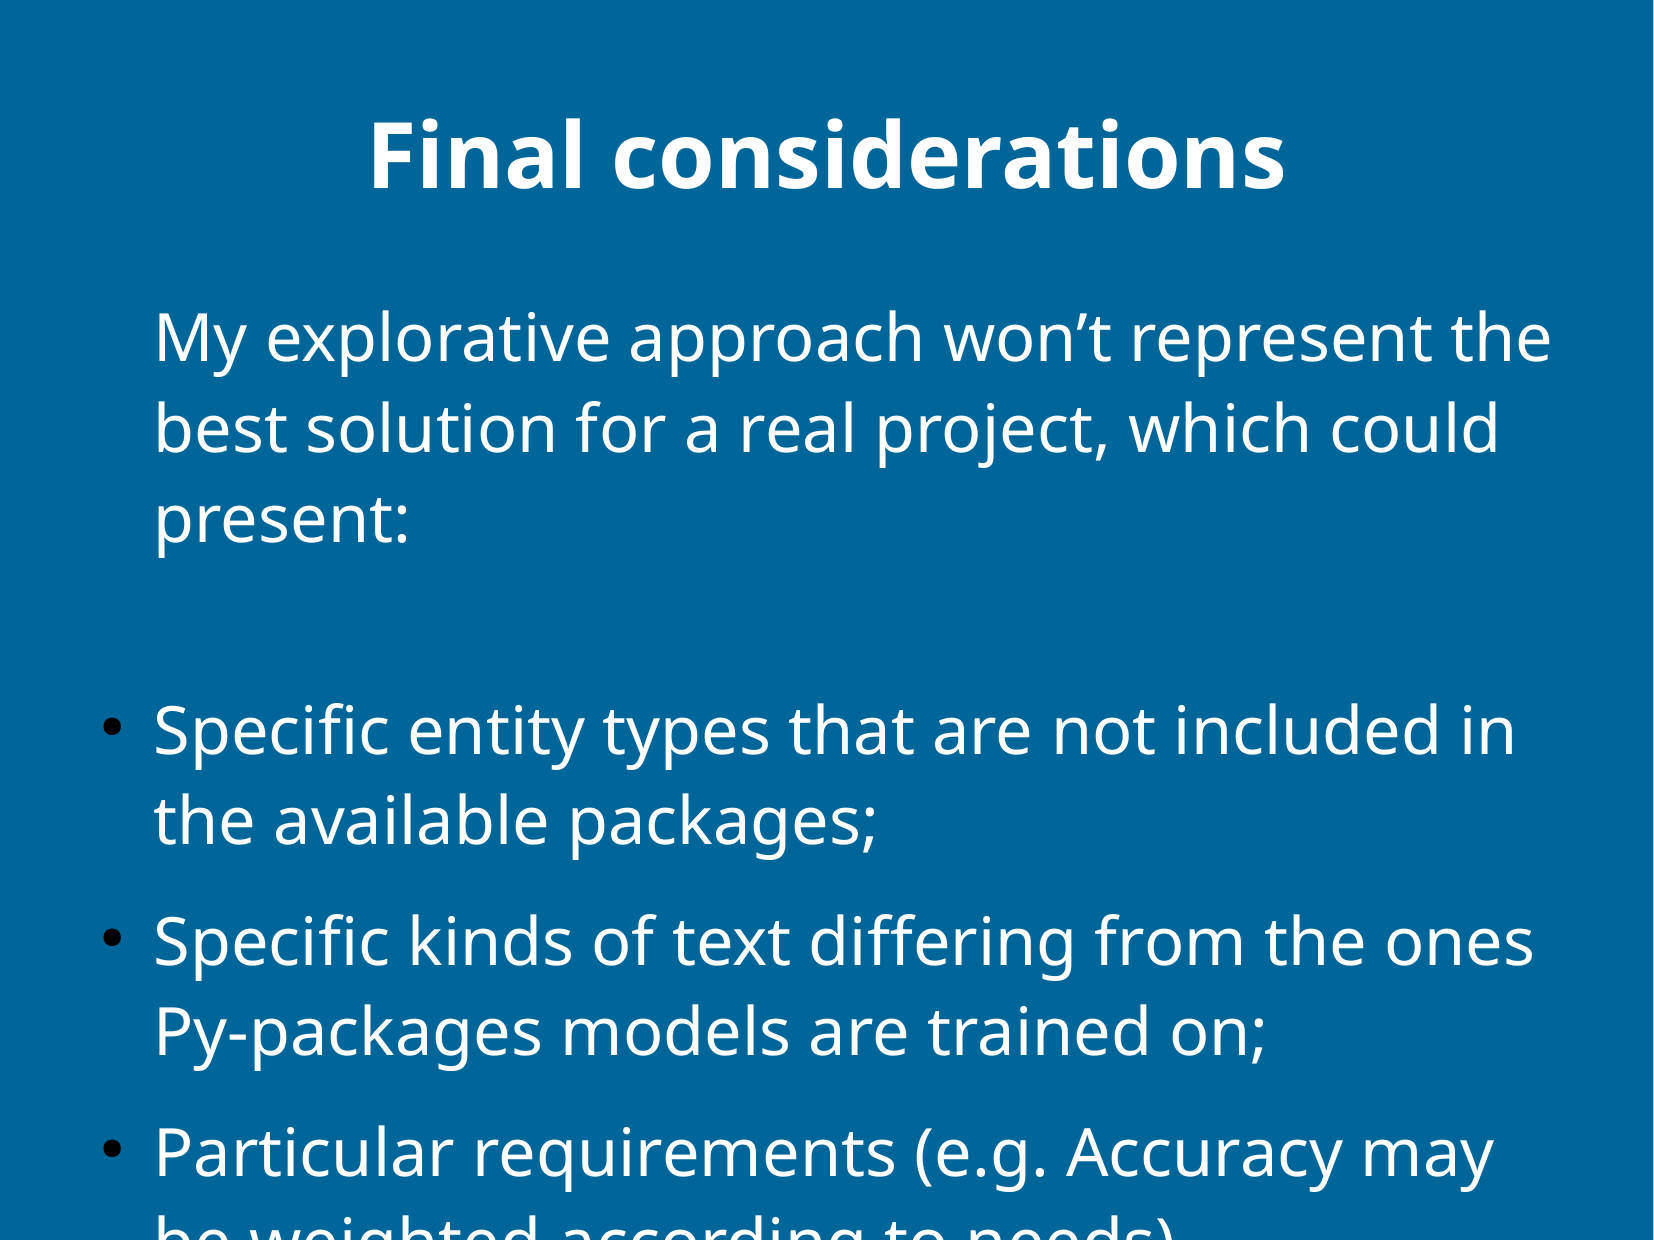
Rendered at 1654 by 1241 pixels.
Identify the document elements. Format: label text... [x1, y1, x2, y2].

list My explorative approach won’t represent the best solution for a real project, which could present: Specific entity types that are not included in the available packages; Specific kinds of text differing from the ones Py-packages models are trained on; Particular requirements (e.g. Accuracy may be weighted according to needs) [82, 290, 1565, 1180]
title Final considerations [82, 49, 1571, 257]
